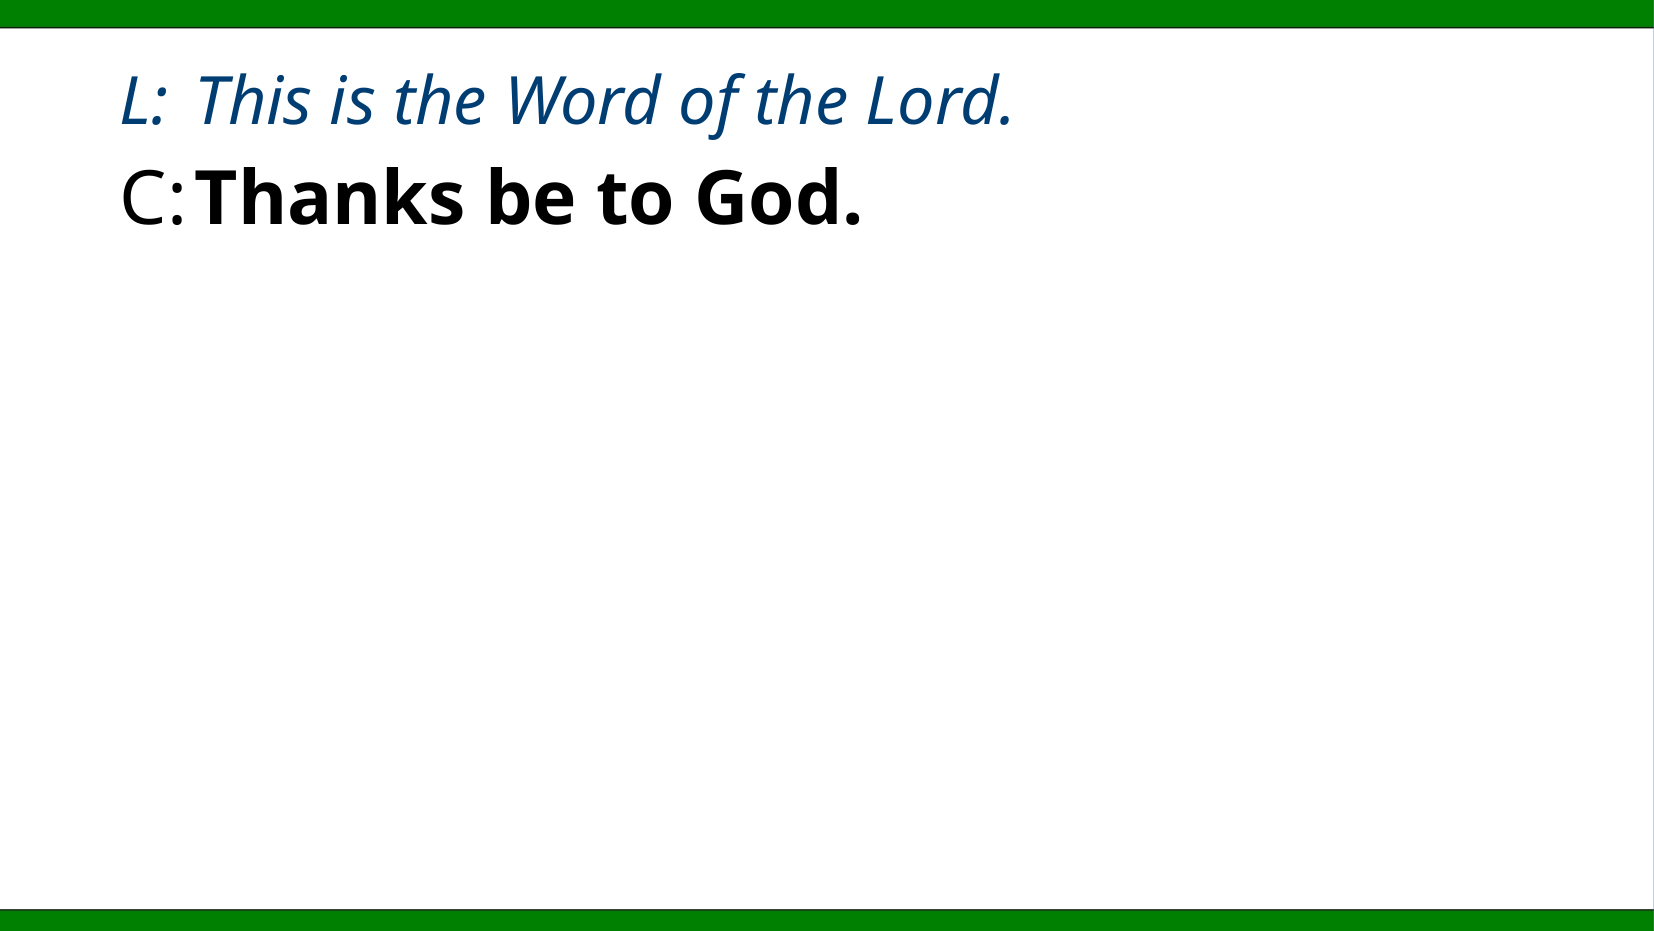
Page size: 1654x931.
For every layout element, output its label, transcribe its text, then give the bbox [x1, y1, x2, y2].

text_box L: This is the Word of the Lord. C: Thanks be to God. [105, 45, 1546, 250]
picture [0, 0, 1654, 931]
